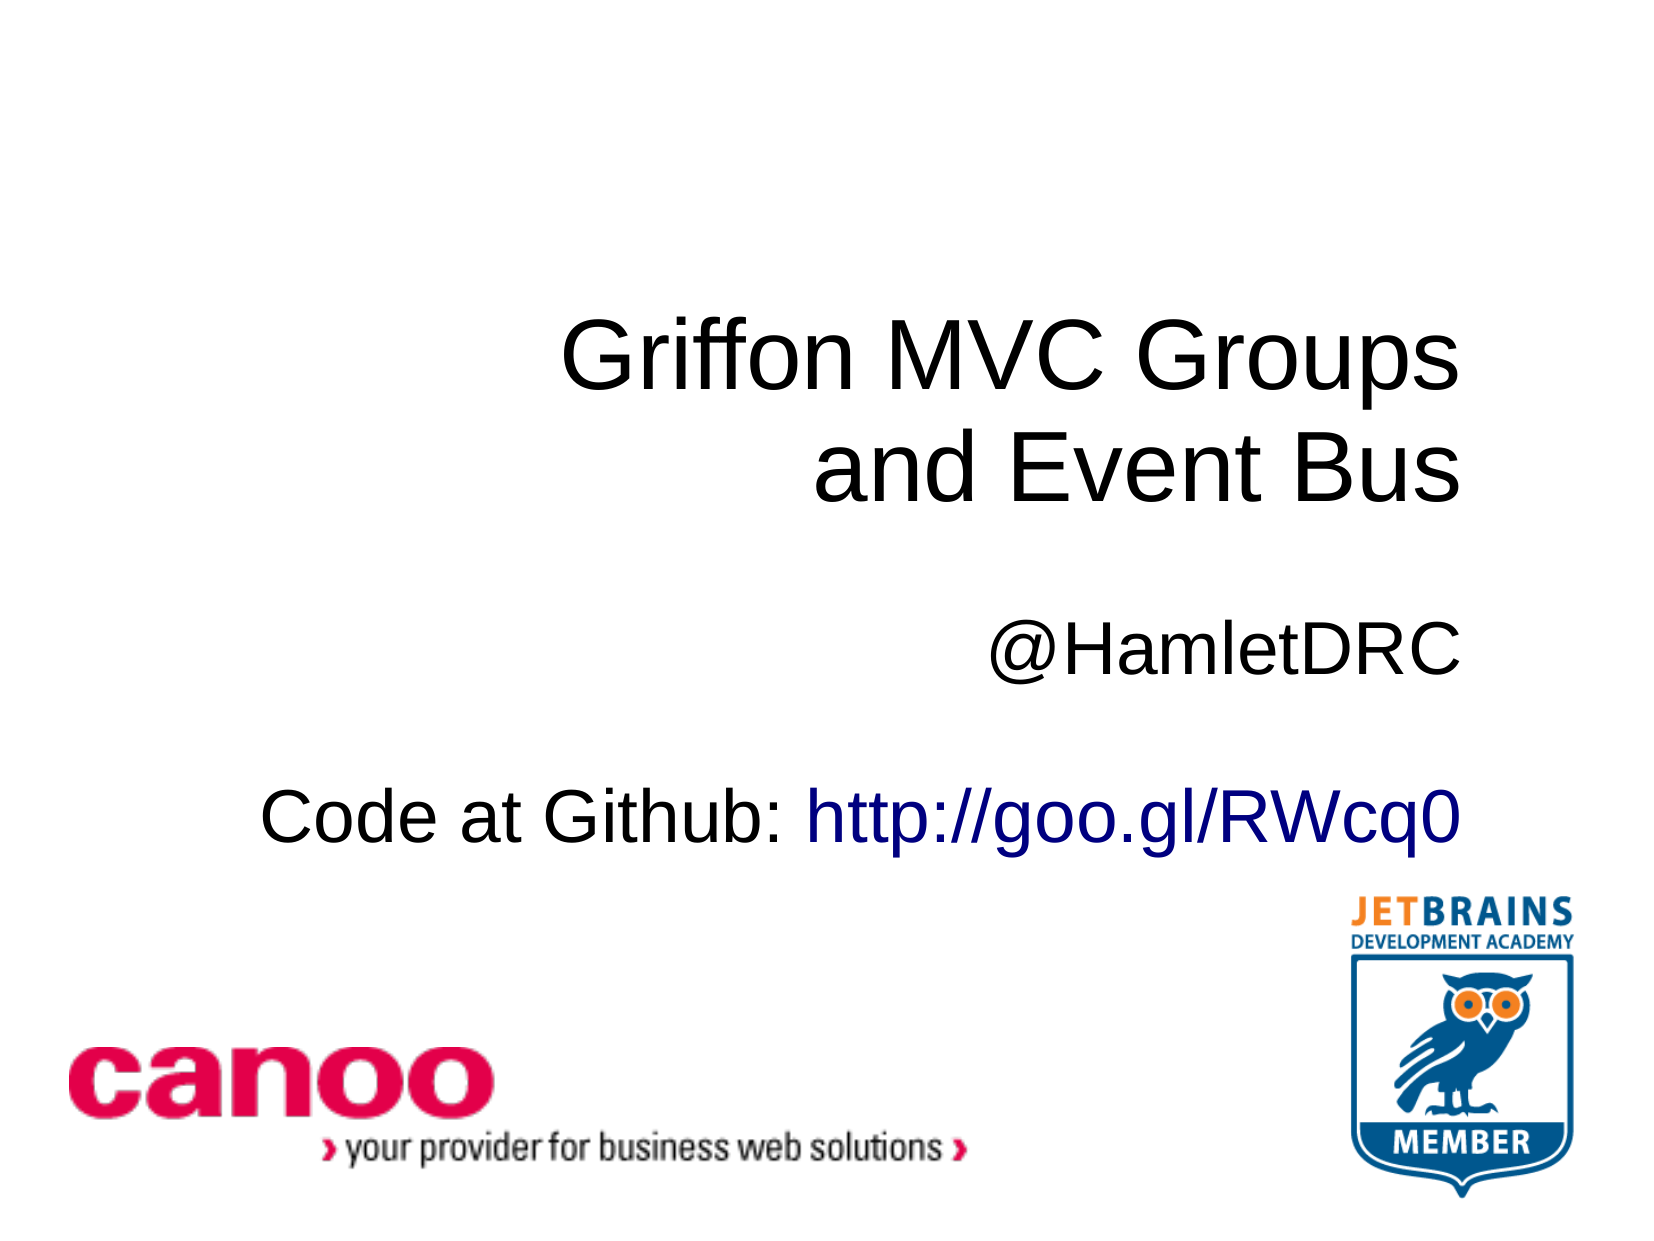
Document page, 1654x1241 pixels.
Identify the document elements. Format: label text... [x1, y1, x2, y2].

picture [1350, 895, 1575, 1201]
subtitle Griffon MVC Groups and Event Bus @HamletDRC Code at Github: http://goo.gl/RWcq0 [82, 56, 1463, 1102]
picture [69, 1047, 970, 1177]
